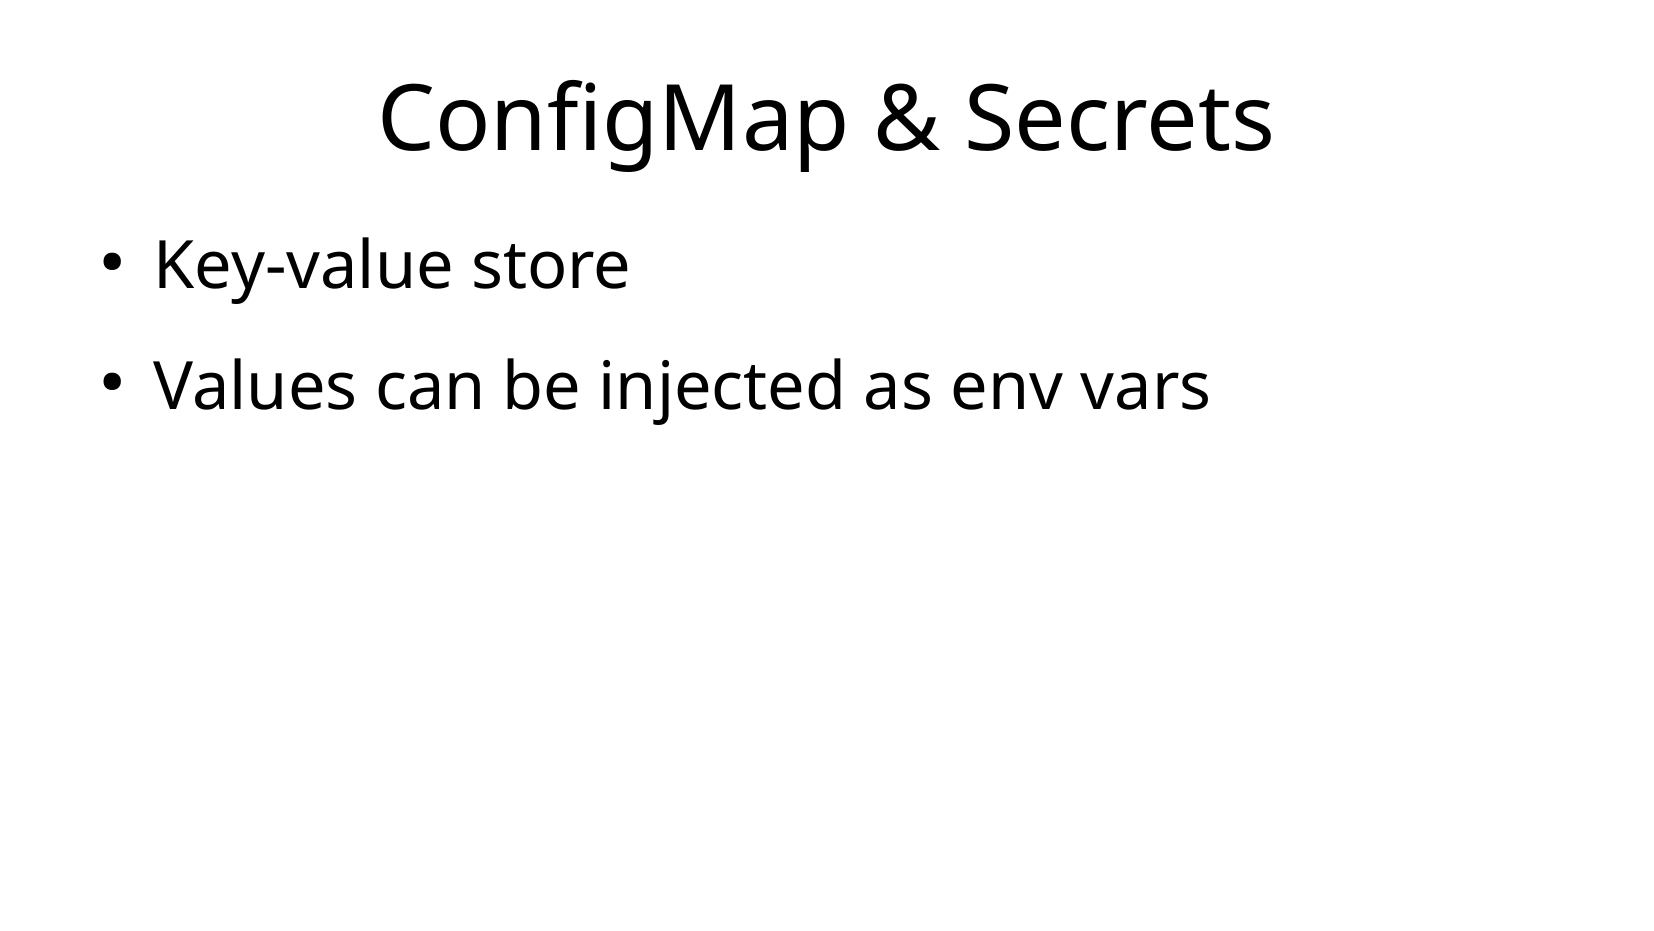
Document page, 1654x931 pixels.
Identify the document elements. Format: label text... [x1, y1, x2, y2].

list Key-value store Values can be injected as env vars [82, 217, 1571, 758]
title ConfigMap & Secrets [82, 37, 1571, 193]
